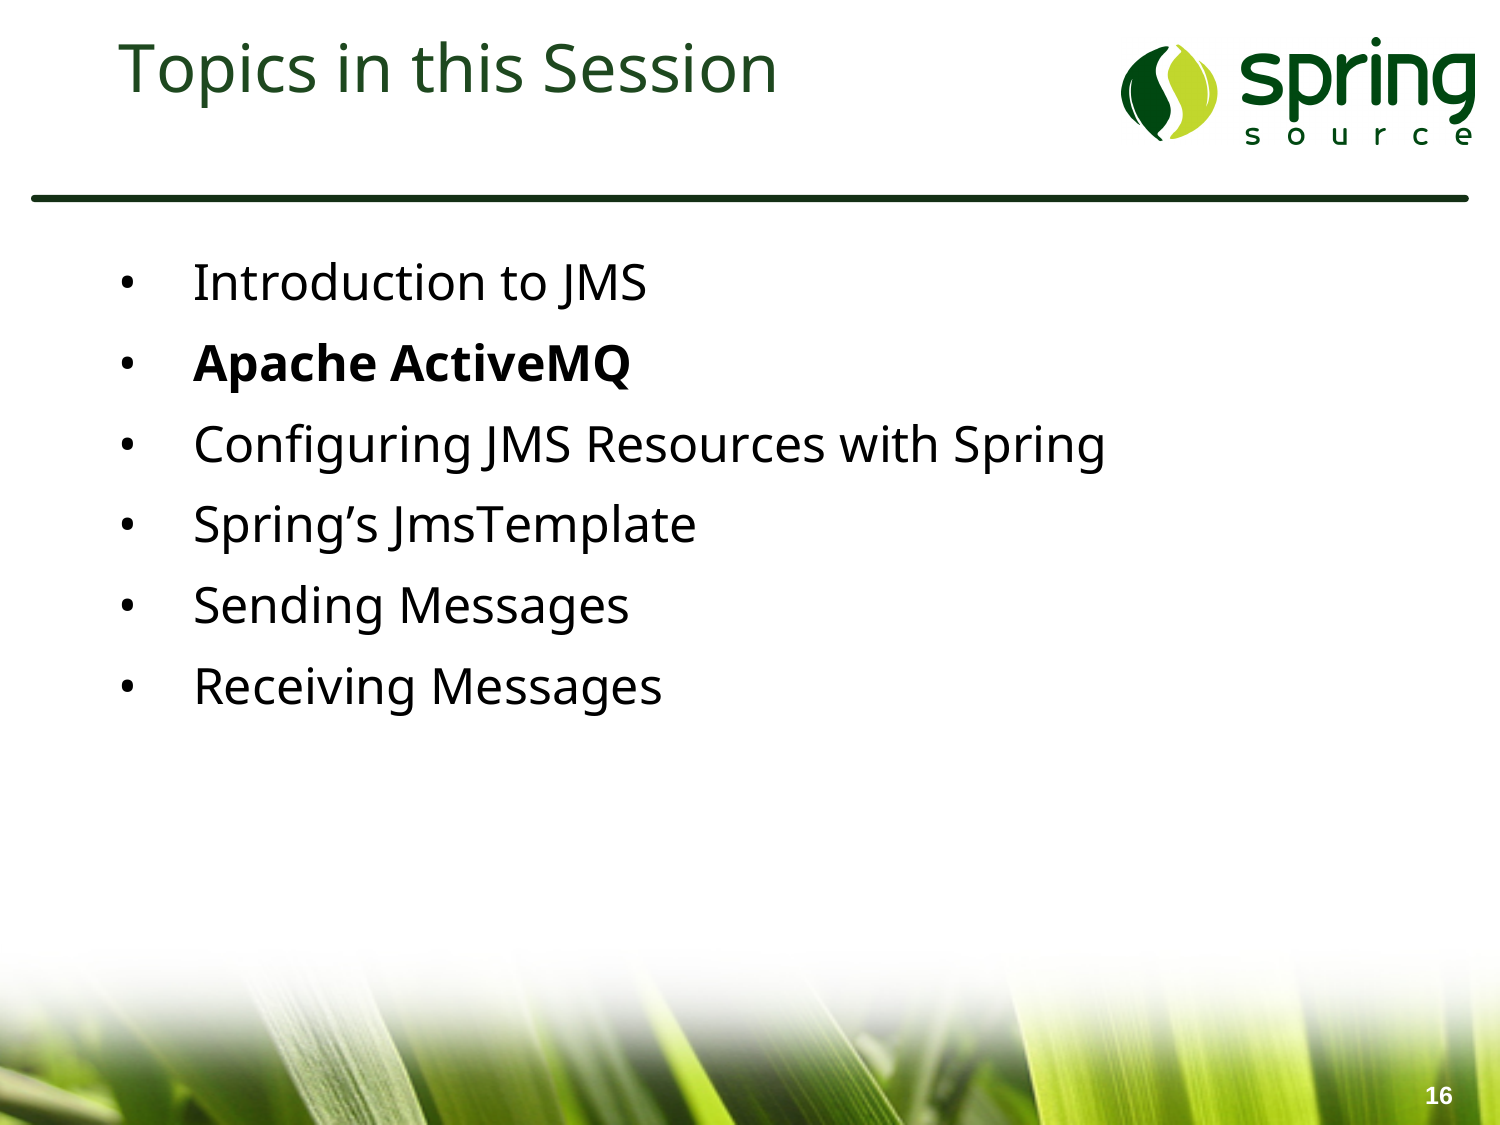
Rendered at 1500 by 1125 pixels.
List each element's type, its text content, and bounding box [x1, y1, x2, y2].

list Introduction to JMS Apache ActiveMQ Configuring JMS Resources with Spring Spring’s JmsTemplate Sending Messages Receiving Messages [103, 239, 1394, 903]
title Topics in this Session [103, 13, 1136, 177]
picture [1136, 37, 1475, 145]
picture [0, 944, 1500, 1125]
